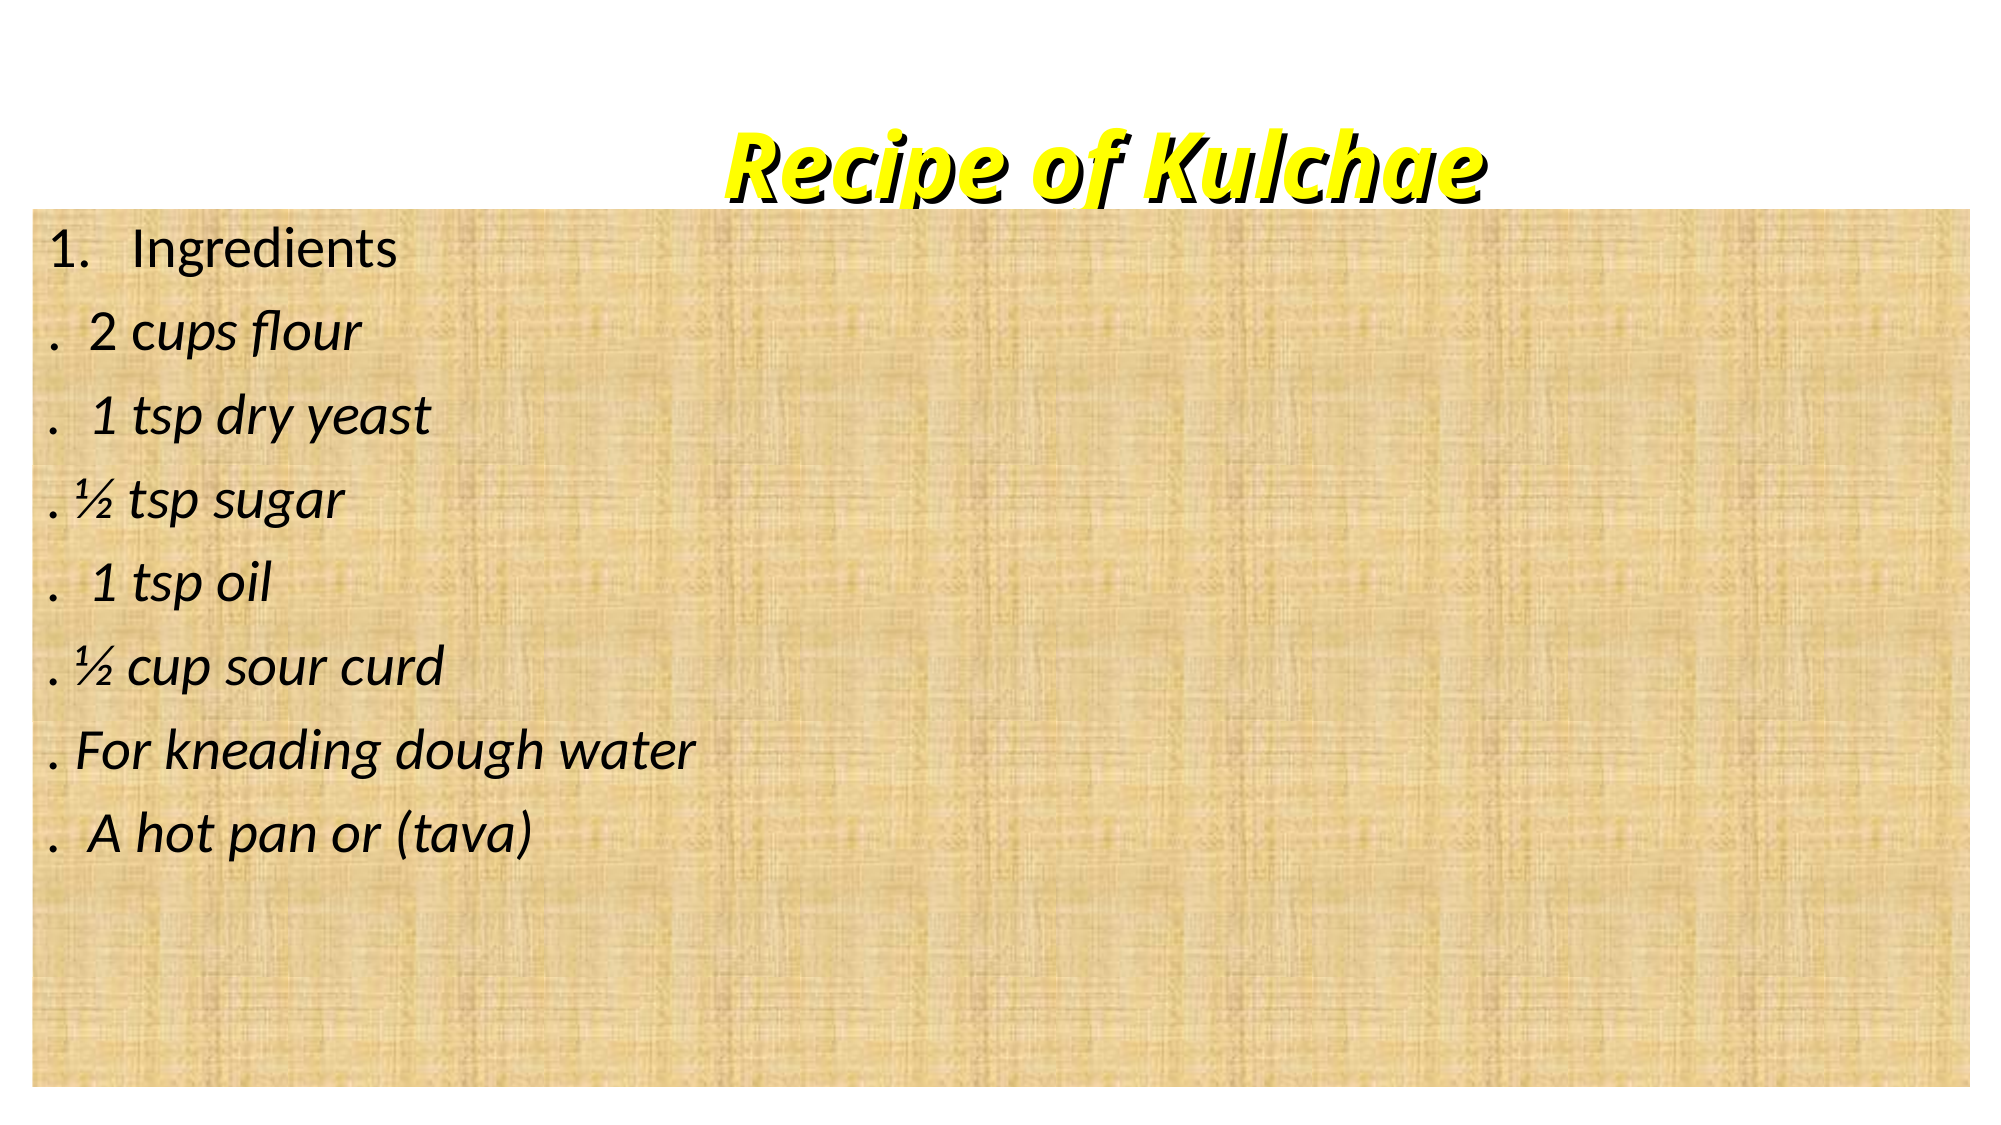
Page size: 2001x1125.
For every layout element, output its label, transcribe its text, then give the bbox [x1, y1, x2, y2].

title Recipe of Kulchae [137, 59, 1863, 209]
list Ingredients . 2 cups flour . 1 tsp dry yeast . ½ tsp sugar . 1 tsp oil . ½ cup sour curd . For kneading dough water . A hot pan or (tava) [32, 209, 1970, 1087]
